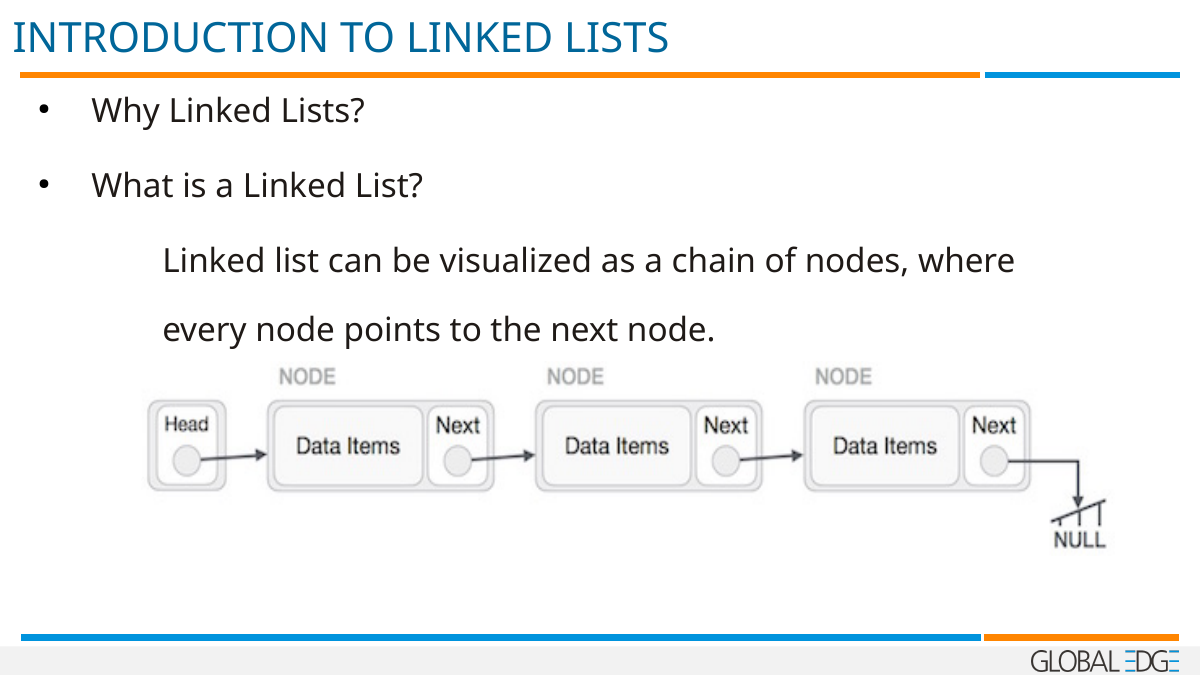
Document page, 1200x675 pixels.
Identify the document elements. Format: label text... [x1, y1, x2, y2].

picture [141, 361, 1115, 556]
title INTRODUCTION TO LINKED LISTS [12, 9, 1088, 63]
picture [1031, 650, 1179, 672]
list Why Linked Lists? What is a Linked List? Linked list can be visualized as a chain of nodes, where every node points to the next node. [20, 87, 1179, 628]
